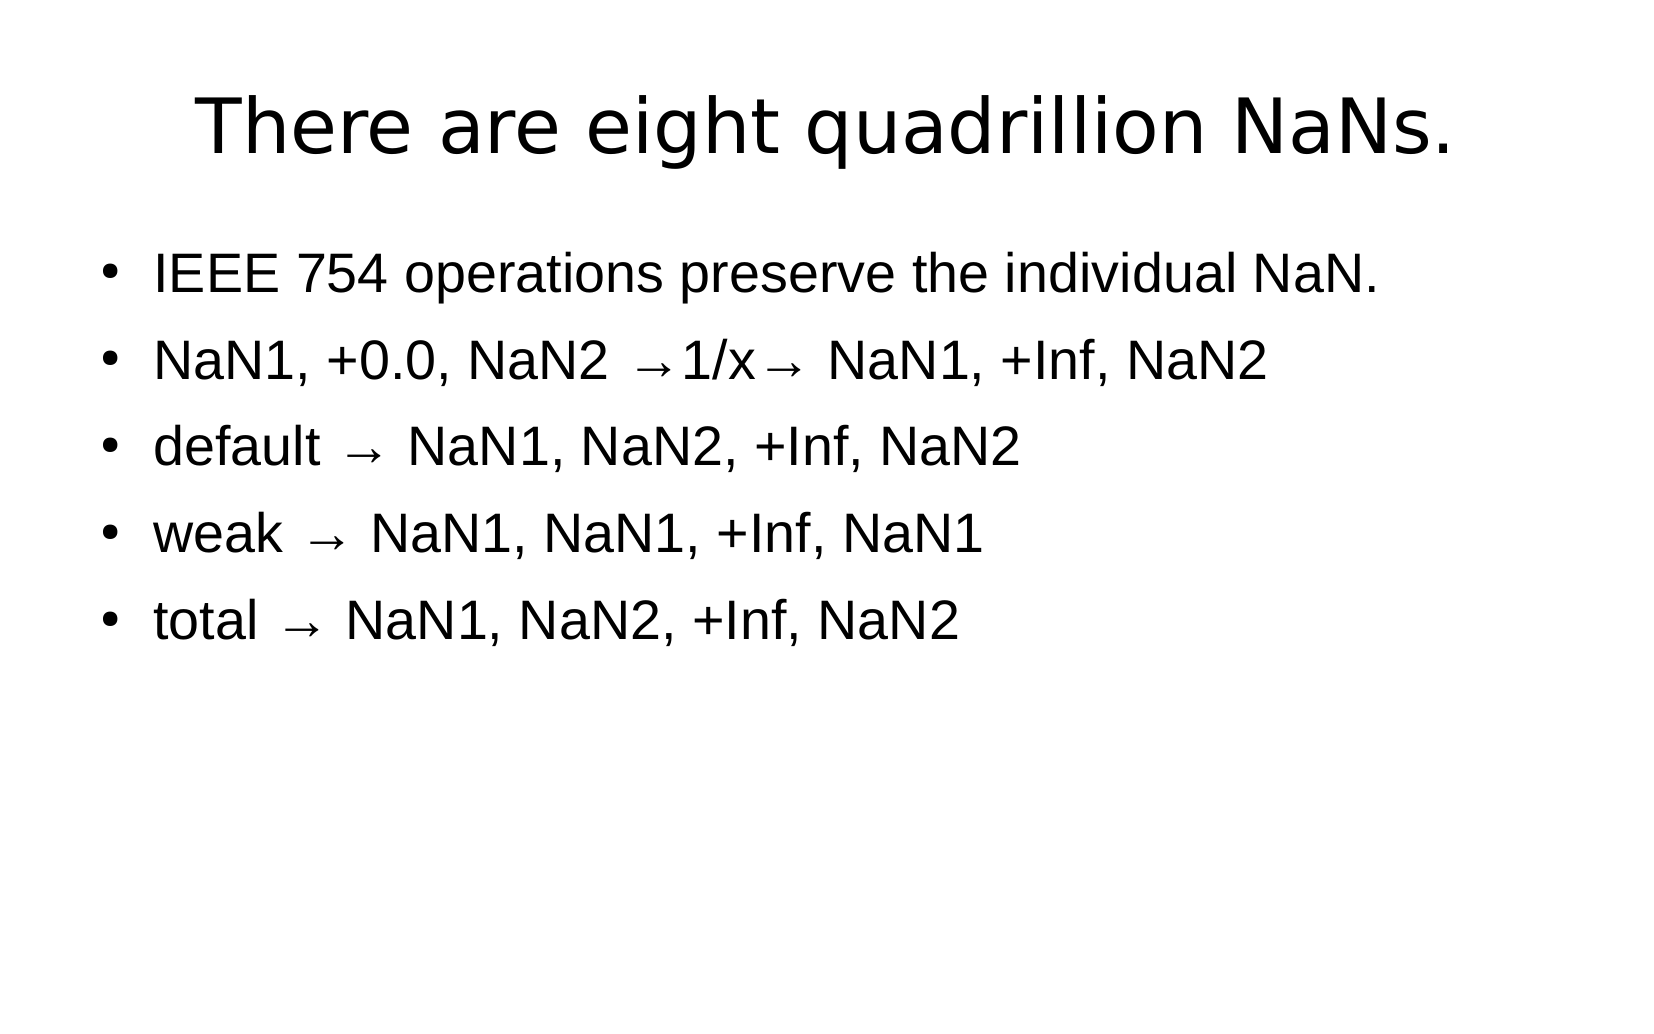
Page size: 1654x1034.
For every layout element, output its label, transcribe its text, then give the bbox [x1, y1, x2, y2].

list IEEE 754 operations preserve the individual NaN. NaN1, +0.0, NaN2 →1/x→ NaN1, +Inf, NaN2 default → NaN1, NaN2, +Inf, NaN2 weak → NaN1, NaN1, +Inf, NaN1 total → NaN1, NaN2, +Inf, NaN2 [82, 241, 1571, 842]
title There are eight quadrillion NaNs. [82, 41, 1571, 214]
